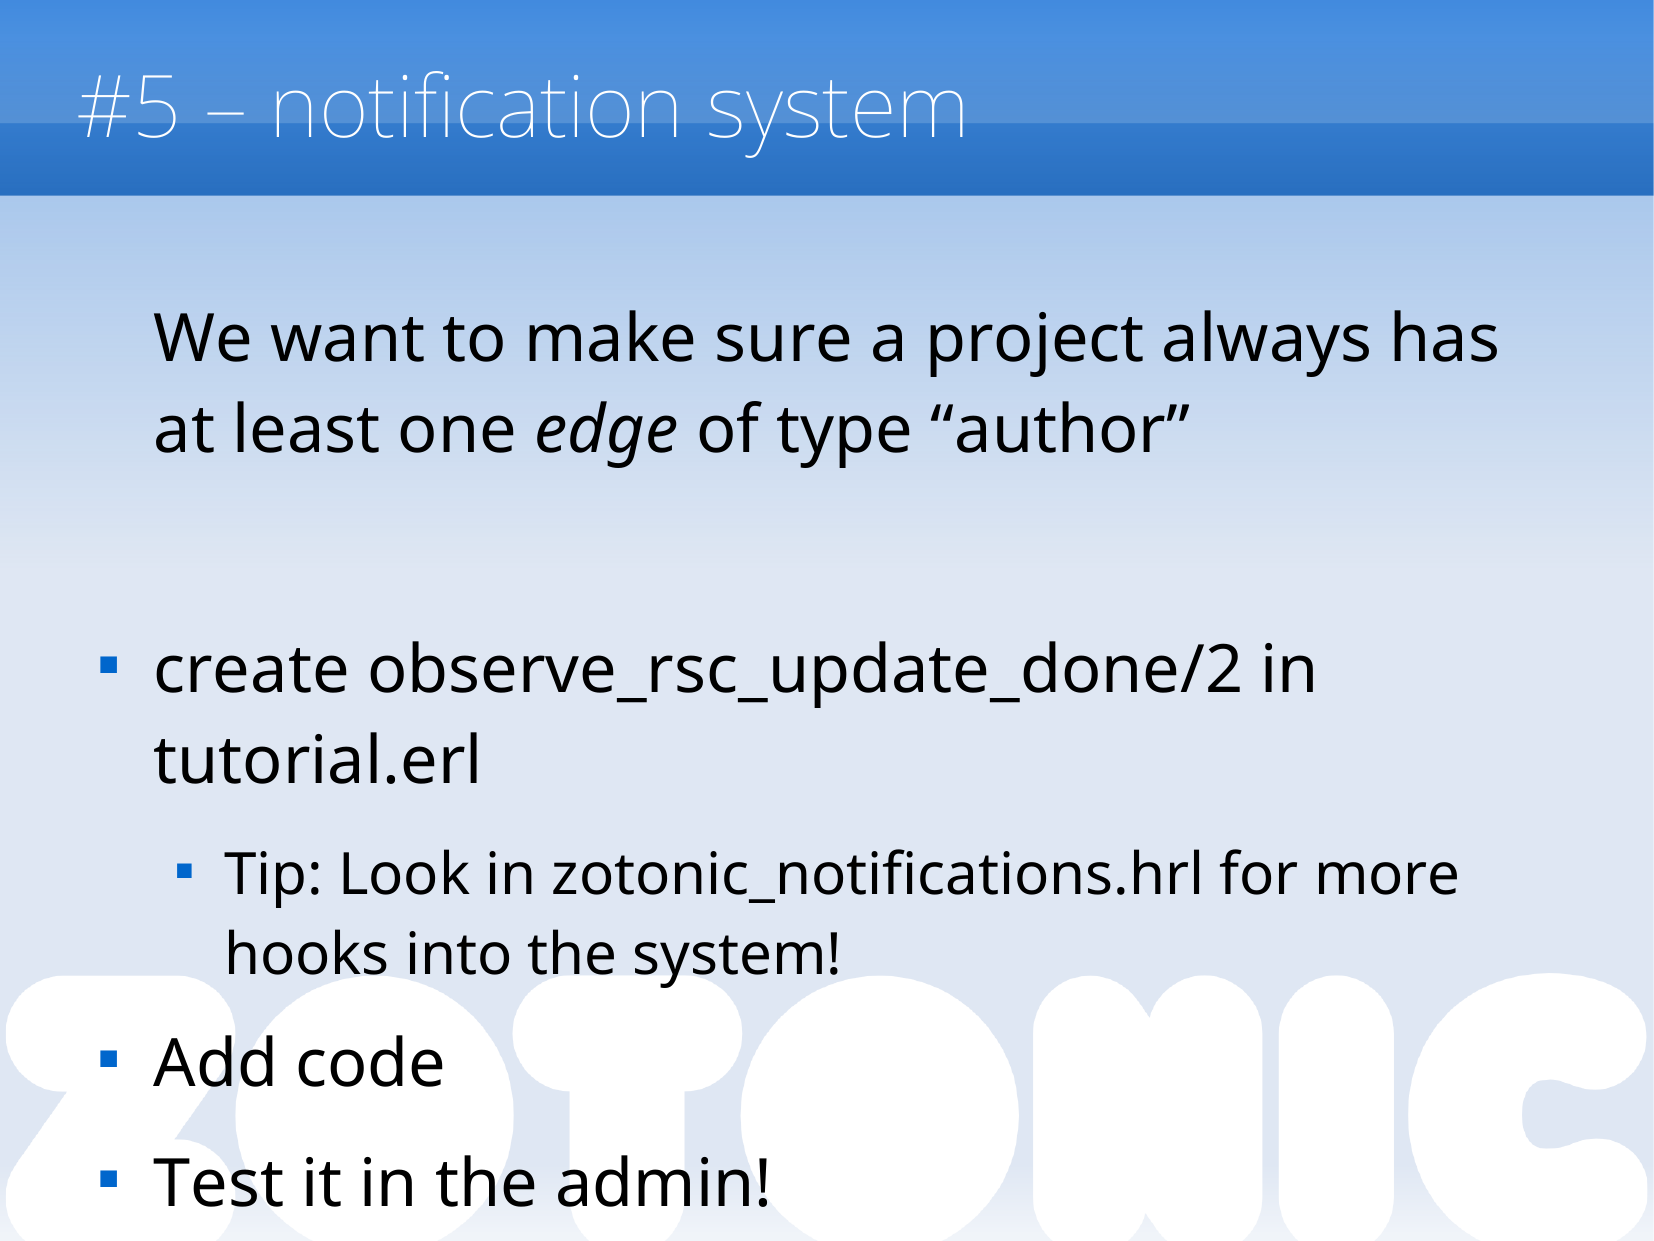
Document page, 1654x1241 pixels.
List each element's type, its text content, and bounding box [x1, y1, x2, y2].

title #5 – notification system [76, 0, 1565, 208]
list We want to make sure a project always has at least one edge of type “author” create observe_rsc_update_done/2 in tutorial.erl Tip: Look in zotonic_notifications.hrl for more hooks into the system! Add code Test it in the admin! (reload after save to see the new edge) [82, 290, 1571, 1123]
picture [0, 0, 1654, 1241]
